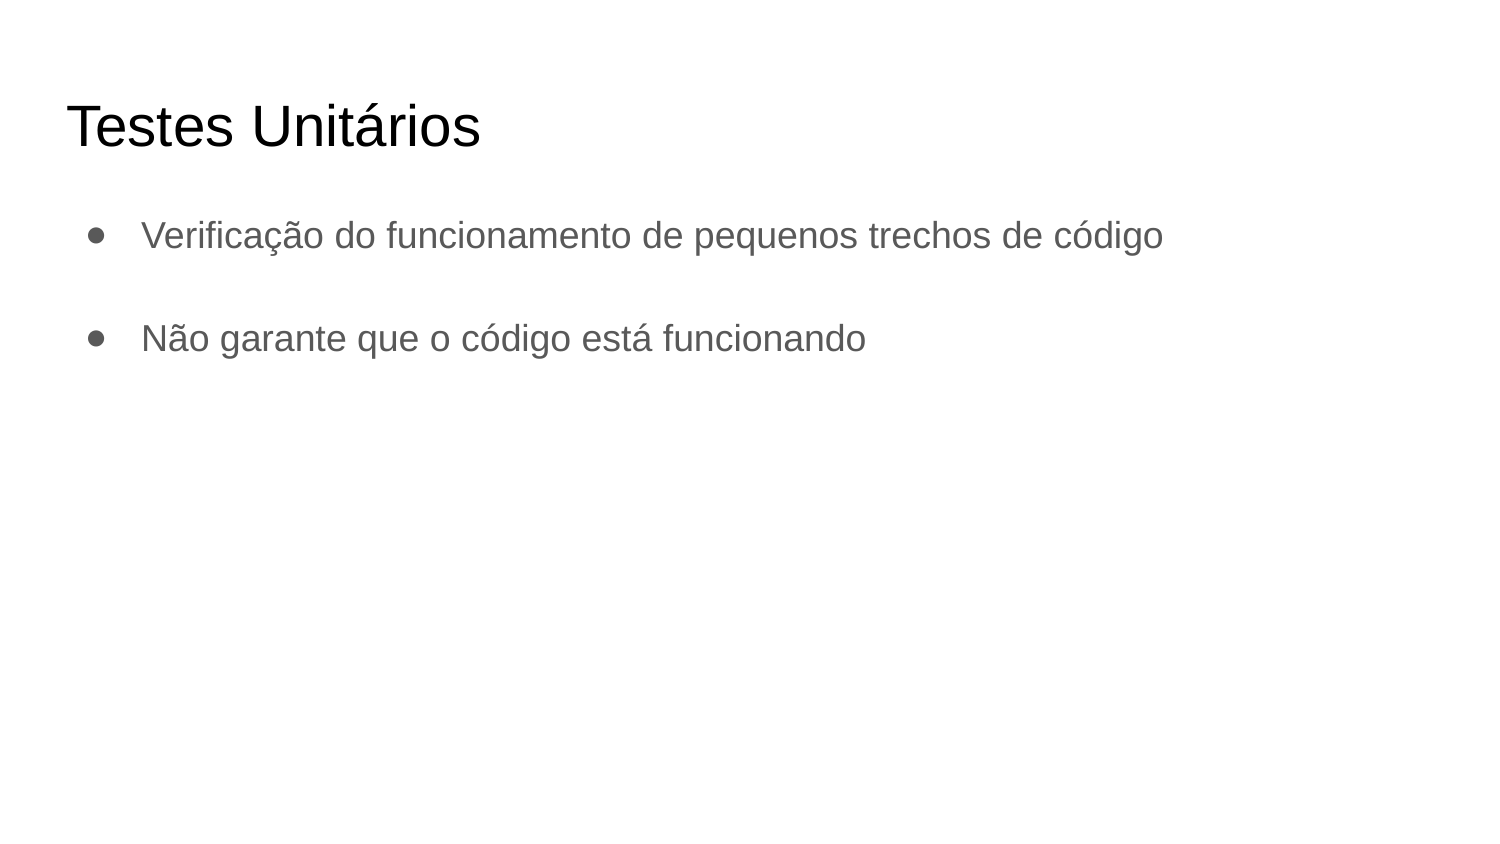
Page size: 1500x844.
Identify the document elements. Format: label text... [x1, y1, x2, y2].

title Testes Unitários [51, 72, 1449, 167]
list Verificação do funcionamento de pequenos trechos de código Não garante que o código está funcionando [51, 189, 1489, 750]
